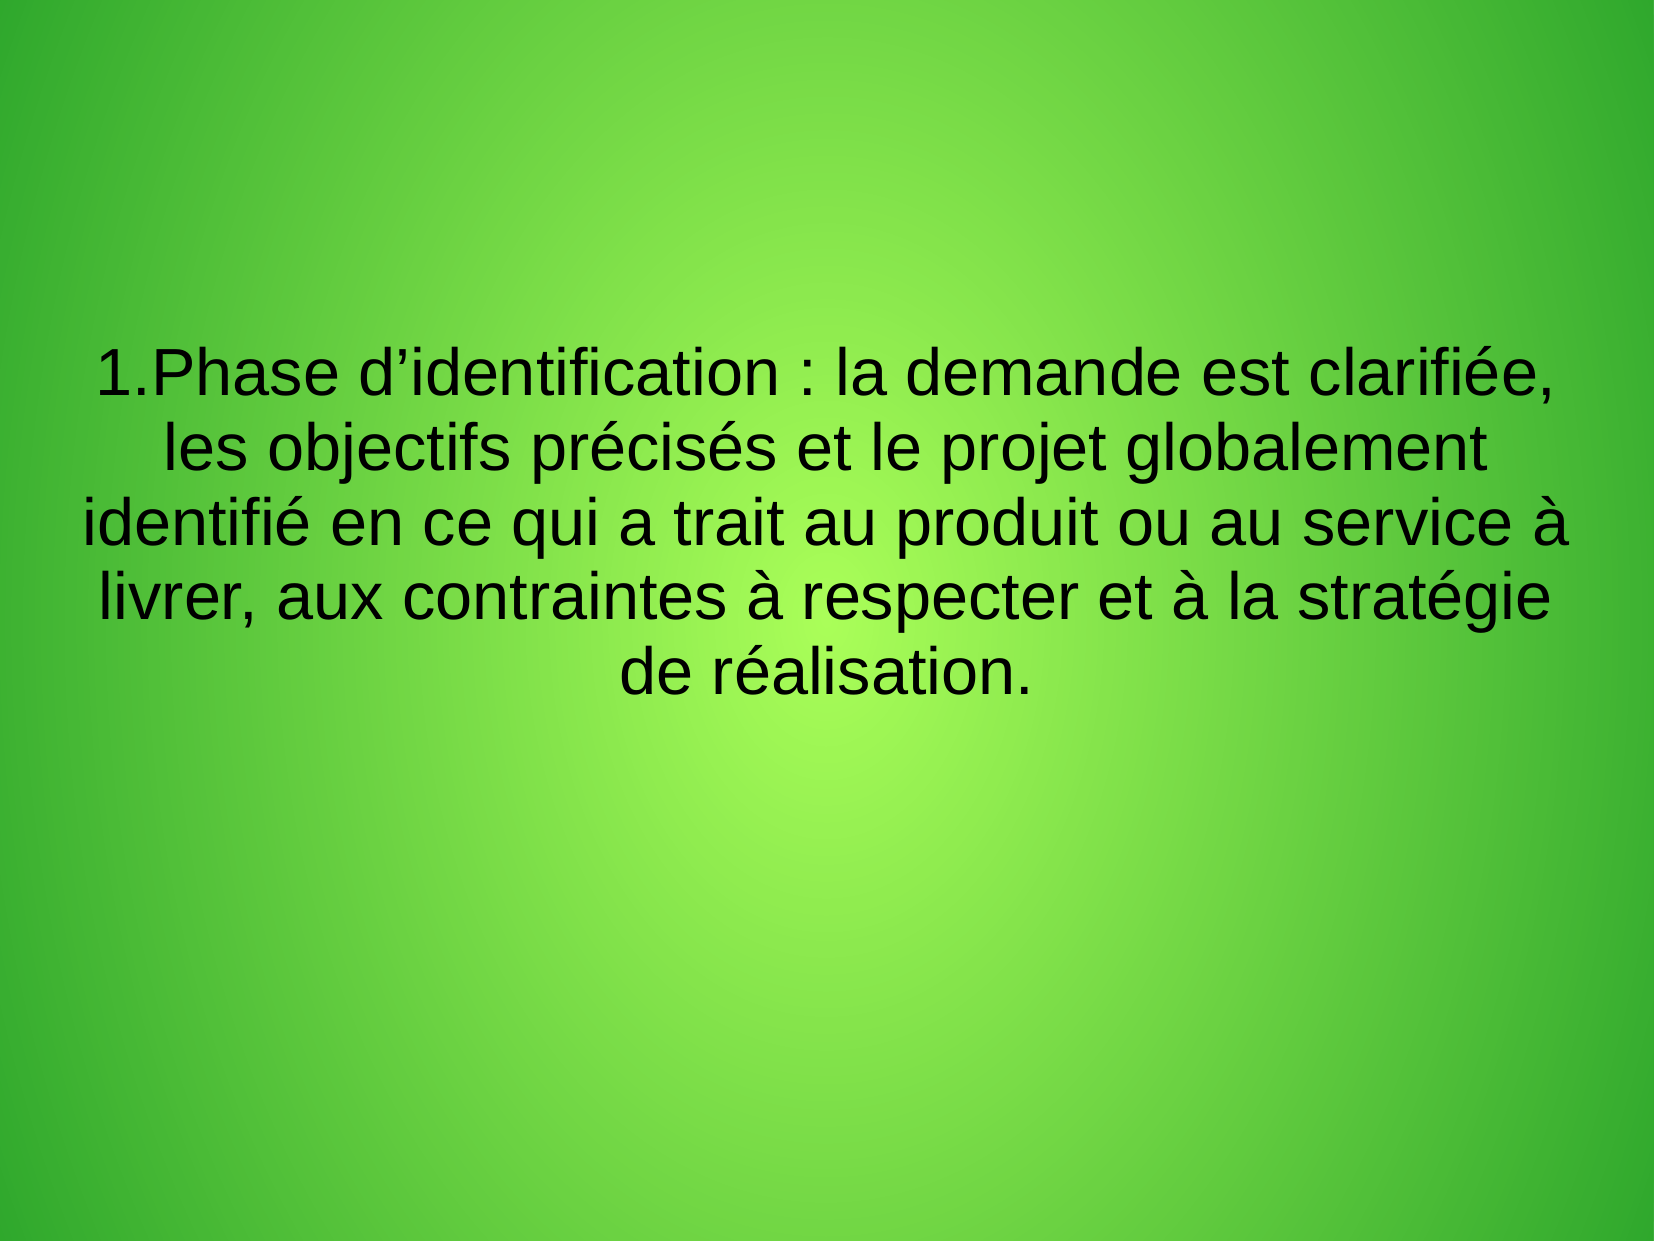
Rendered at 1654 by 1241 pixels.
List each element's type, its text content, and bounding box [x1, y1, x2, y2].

subtitle 1.Phase d’identification : la demande est clarifiée, les objectifs précisés et le projet globalement identifié en ce qui a trait au produit ou au service à livrer, aux contraintes à respecter et à la stratégie de réalisation. [82, 47, 1571, 997]
